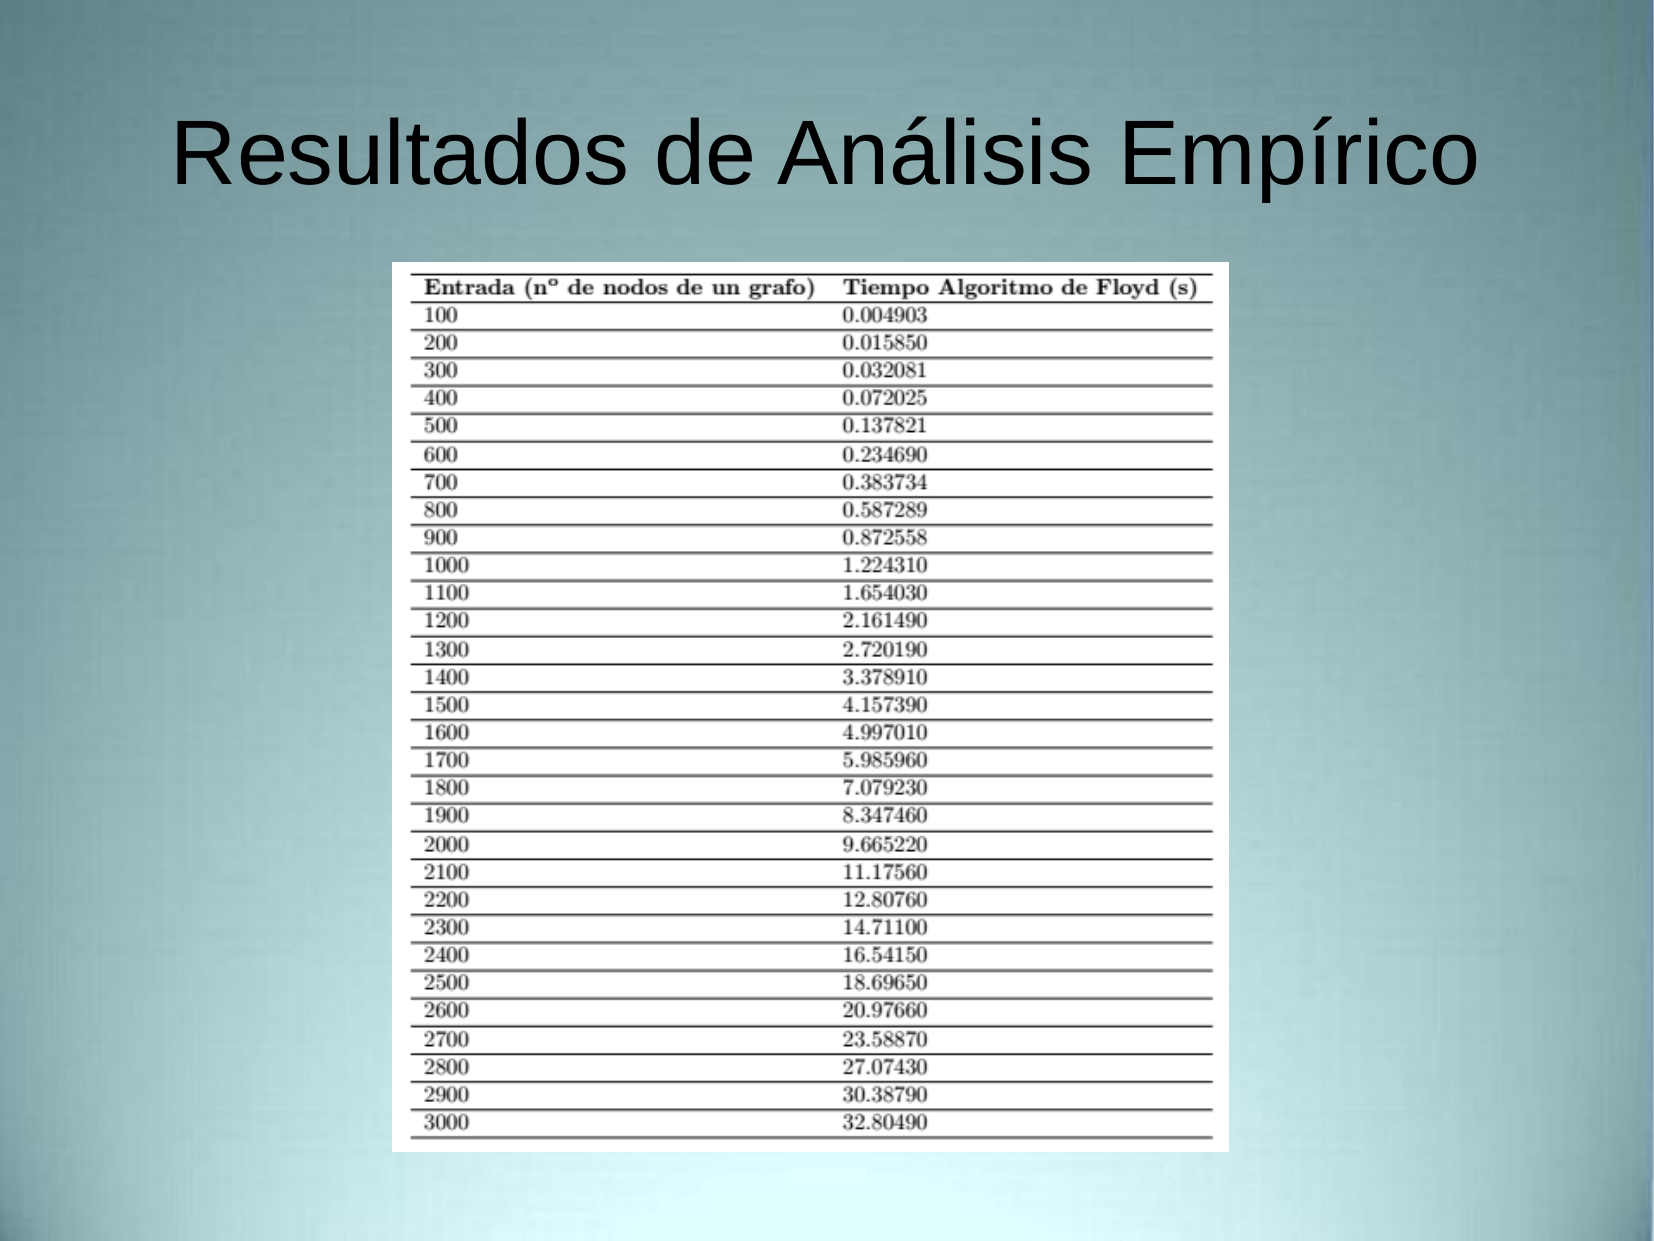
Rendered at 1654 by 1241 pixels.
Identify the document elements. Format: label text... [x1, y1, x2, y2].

title Resultados de Análisis Empírico [82, 49, 1571, 257]
picture [0, 0, 1654, 1241]
